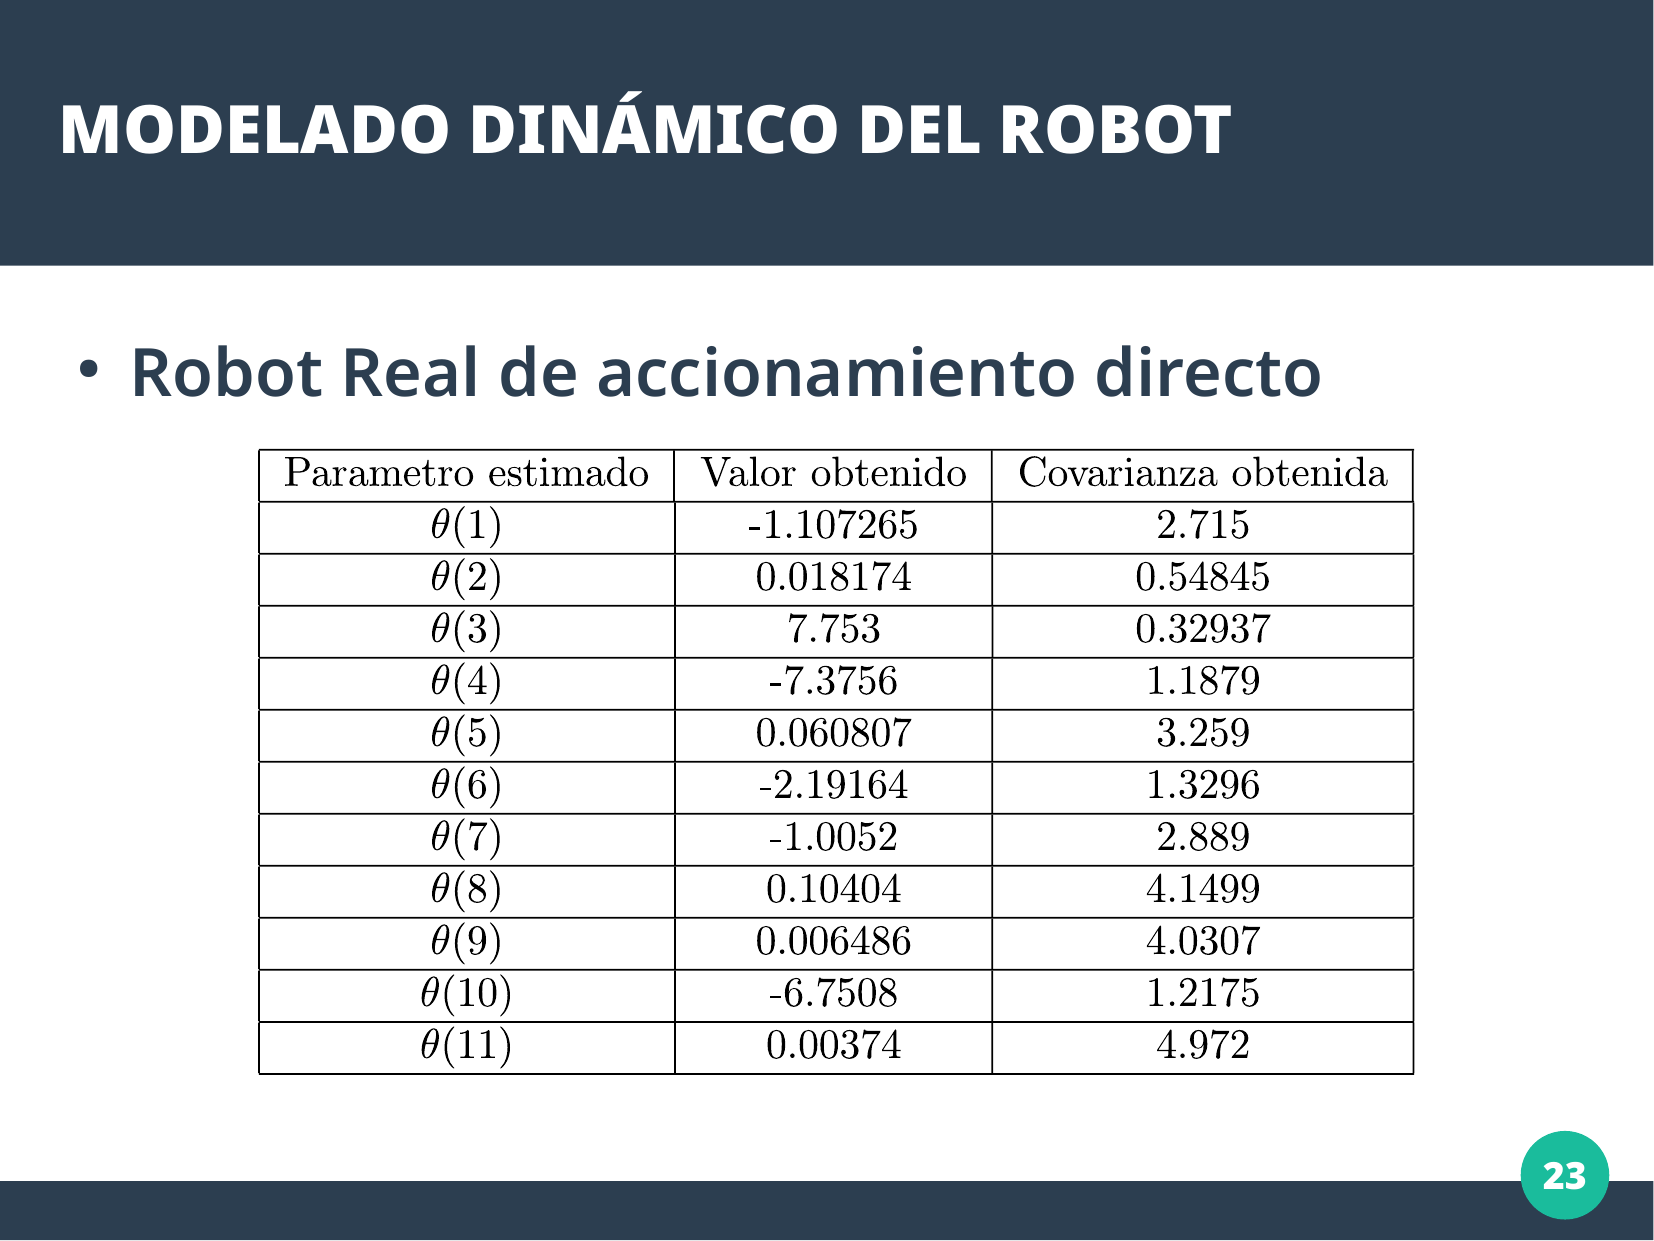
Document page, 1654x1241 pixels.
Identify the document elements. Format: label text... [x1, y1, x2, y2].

text_box [258, 448, 1415, 1075]
list Robot Real de accionamiento directo [59, 324, 1595, 1152]
title MODELADO DINÁMICO DEL ROBOT [59, 49, 1595, 207]
